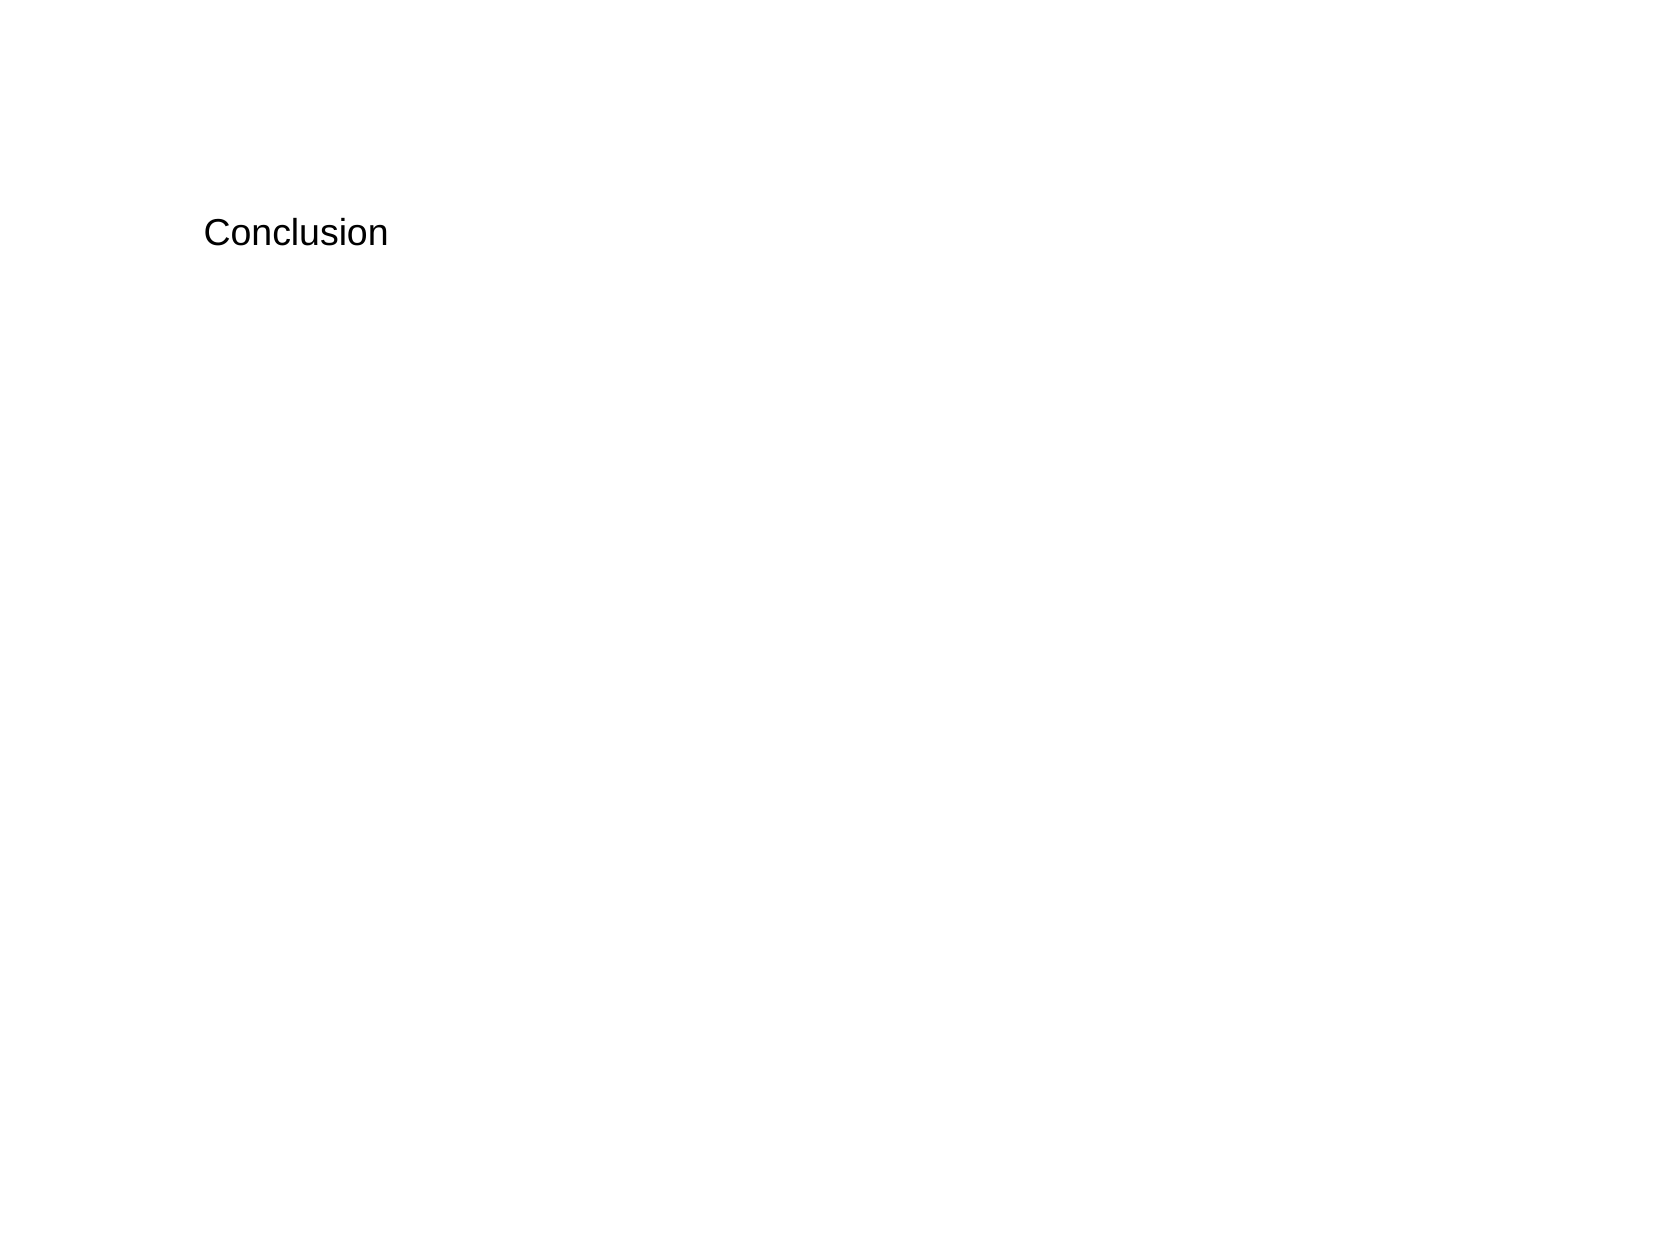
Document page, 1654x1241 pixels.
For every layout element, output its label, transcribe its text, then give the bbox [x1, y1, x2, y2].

text_box Conclusion [188, 203, 1134, 260]
